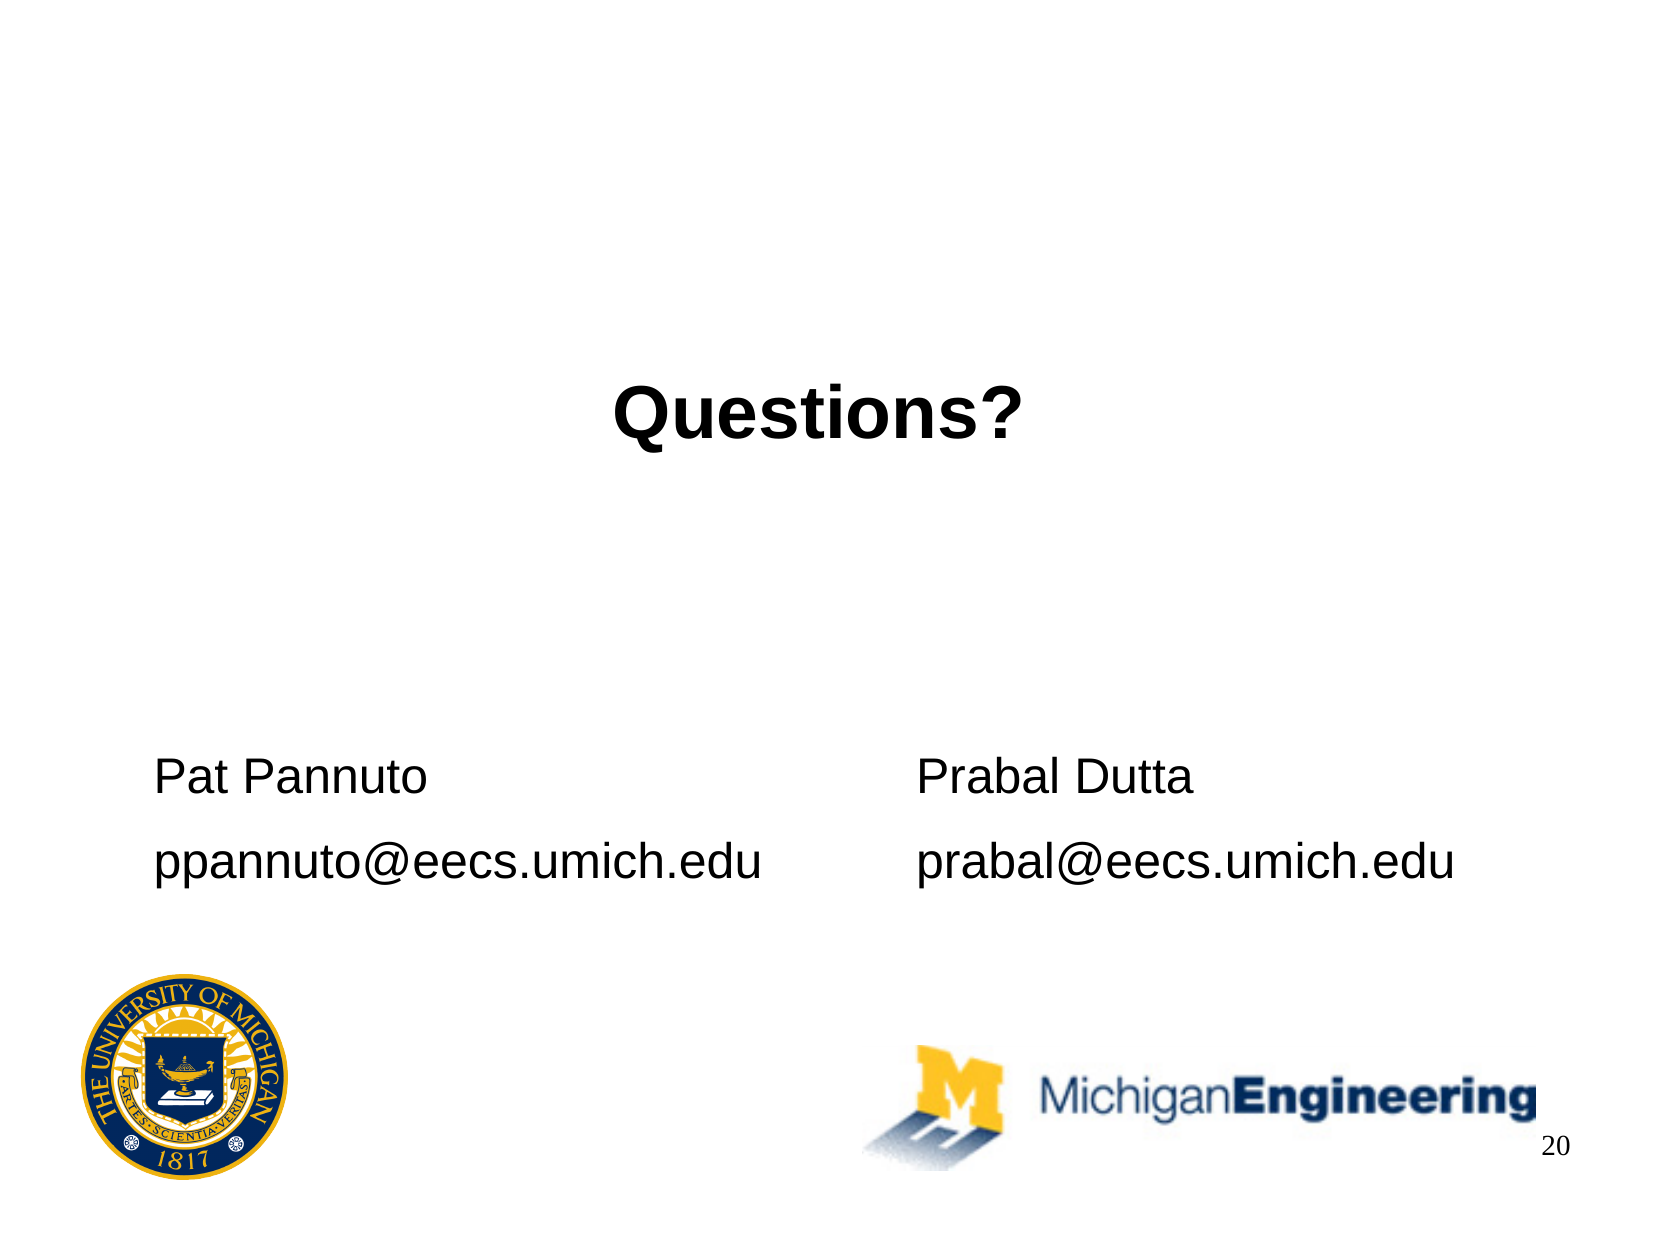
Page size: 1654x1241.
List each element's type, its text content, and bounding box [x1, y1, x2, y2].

list Prabal Dutta prabal@eecs.umich.edu [845, 748, 1572, 1032]
picture [862, 1045, 1536, 1171]
title Questions? [75, 315, 1564, 509]
list Pat Pannuto ppannuto@eecs.umich.edu [82, 748, 809, 1032]
picture [75, 974, 288, 1180]
